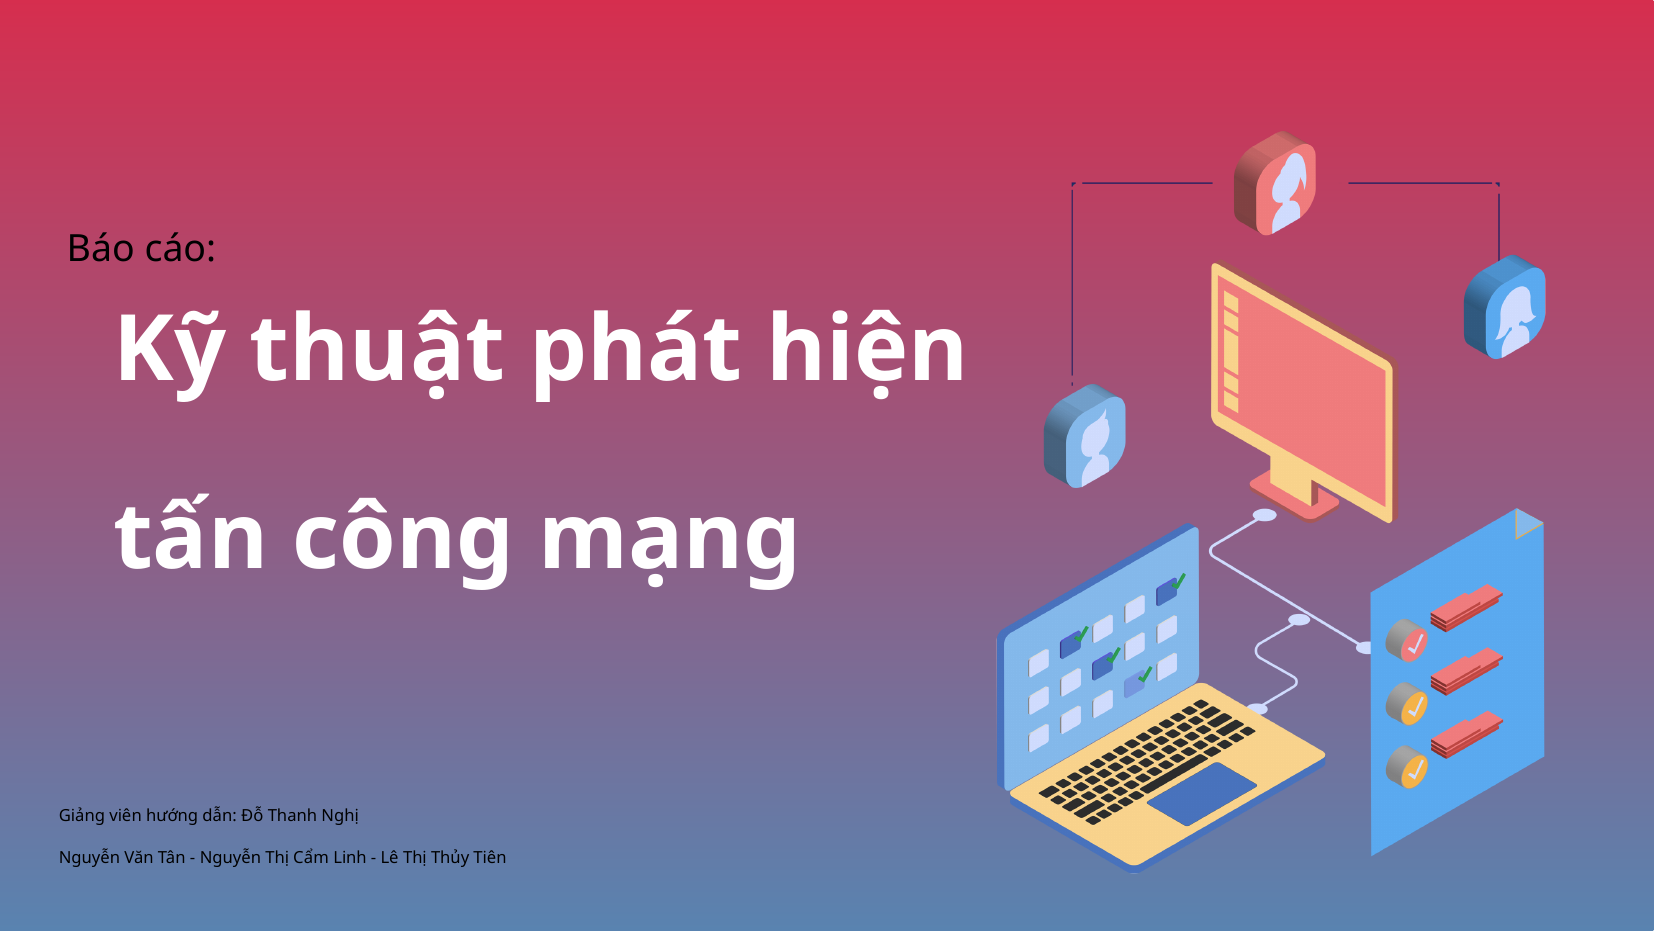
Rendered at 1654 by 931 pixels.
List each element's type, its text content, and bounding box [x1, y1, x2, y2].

text_box Báo cáo: [51, 213, 234, 271]
title Kỹ thuật phát hiện tấn công mạng [113, 269, 1602, 546]
picture [888, 119, 1654, 886]
text_box Giảng viên hướng dẫn: Đỗ Thanh Nghị Nguyễn Văn Tân - Nguyễn Thị Cẩm Linh - Lê Thị Thủy Tiên [43, 776, 534, 918]
